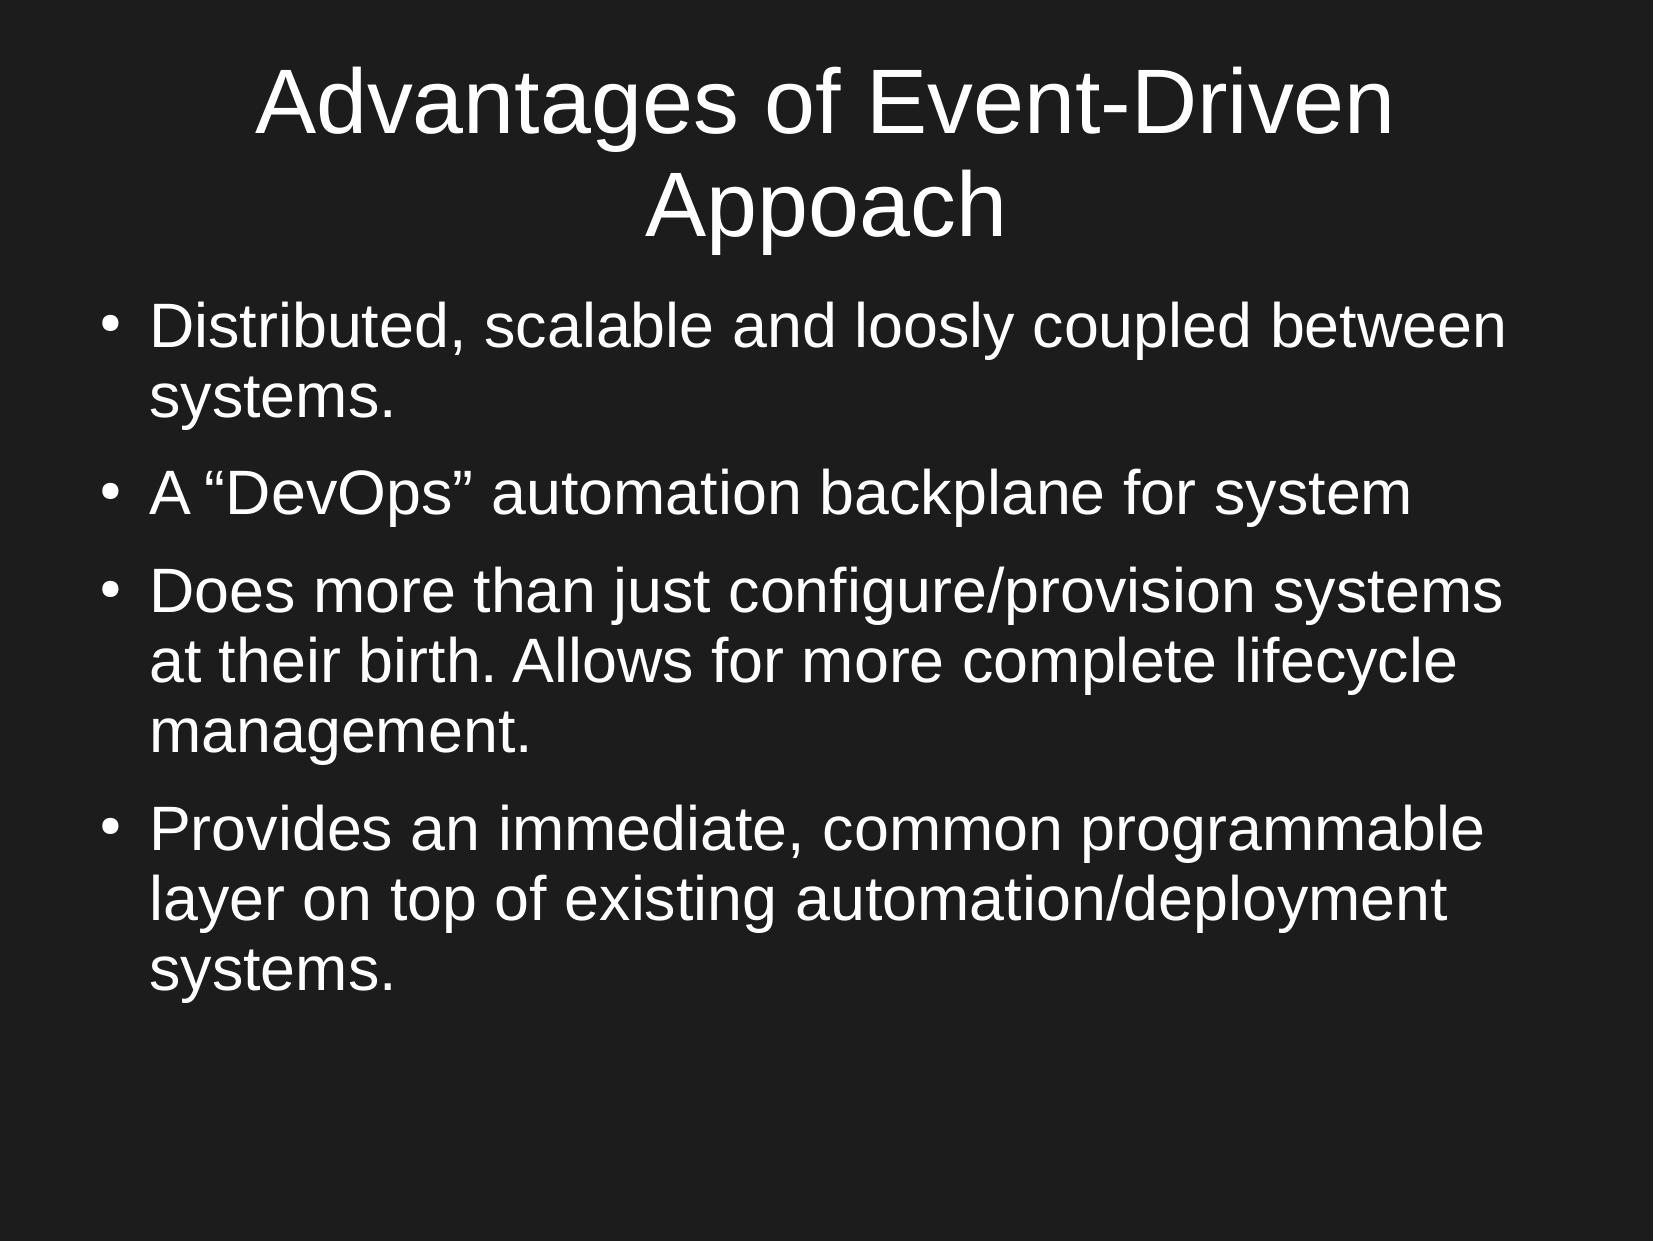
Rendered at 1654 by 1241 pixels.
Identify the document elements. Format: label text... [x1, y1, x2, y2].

title Advantages of Event-Driven Appoach [82, 49, 1571, 257]
list Distributed, scalable and loosly coupled between systems. A “DevOps” automation backplane for system Does more than just configure/provision systems at their birth. Allows for more complete lifecycle management. Provides an immediate, common programmable layer on top of existing automation/deployment systems. [82, 290, 1571, 1010]
